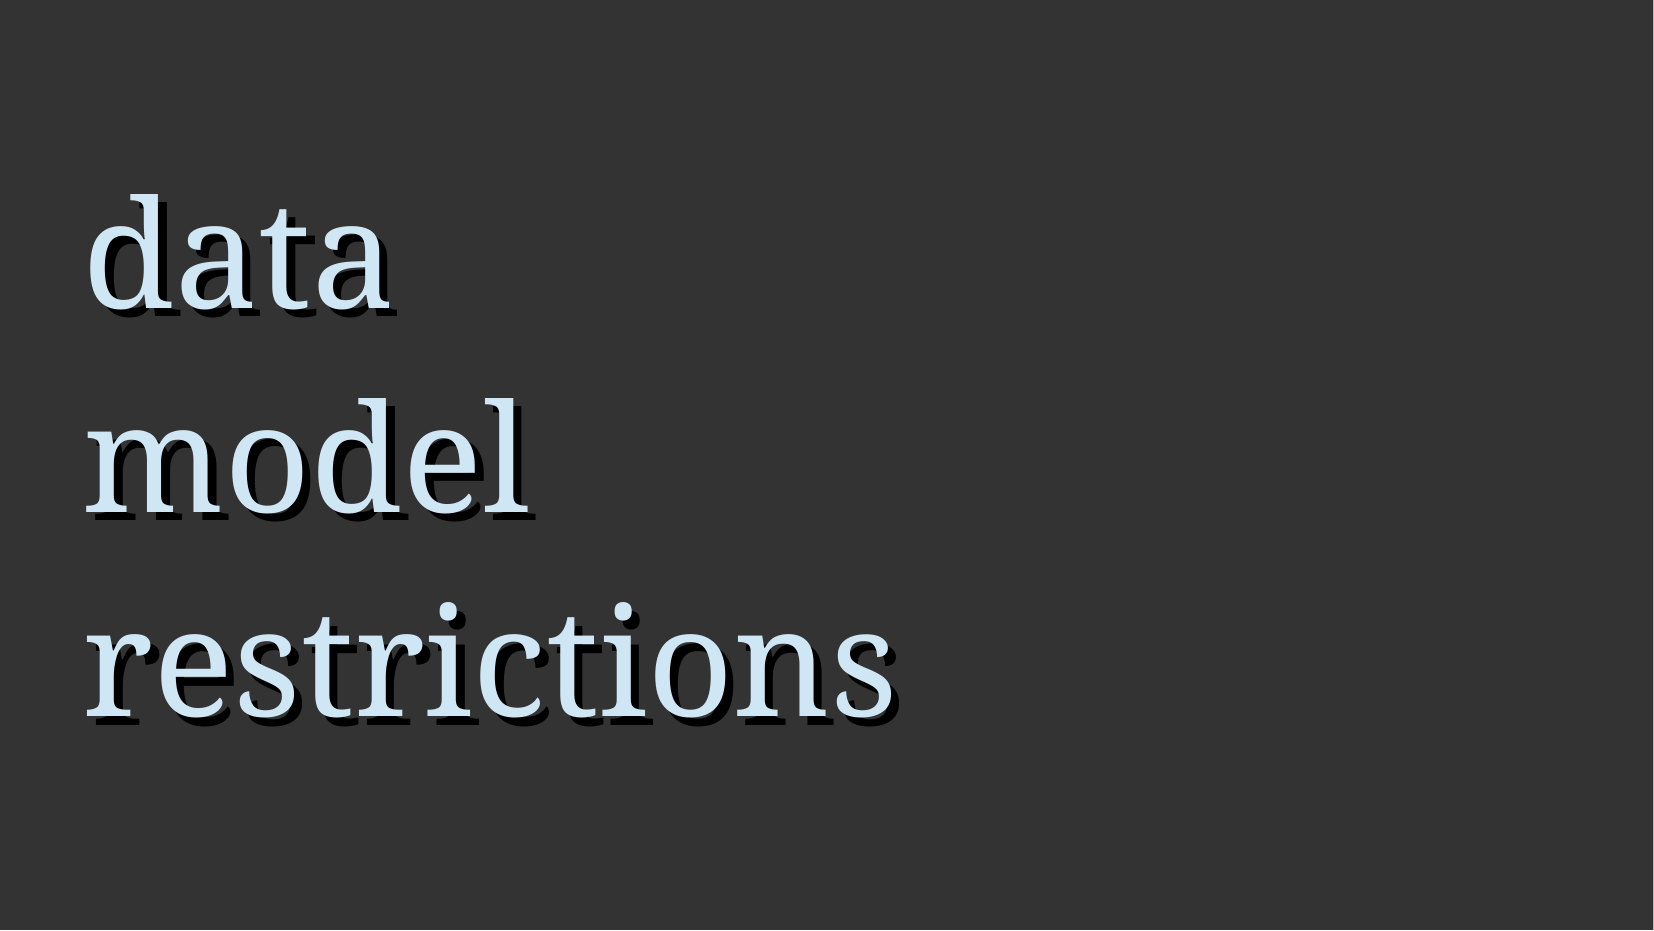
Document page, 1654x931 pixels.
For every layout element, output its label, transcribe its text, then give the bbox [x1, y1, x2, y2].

title data model restrictions [82, 147, 1571, 838]
